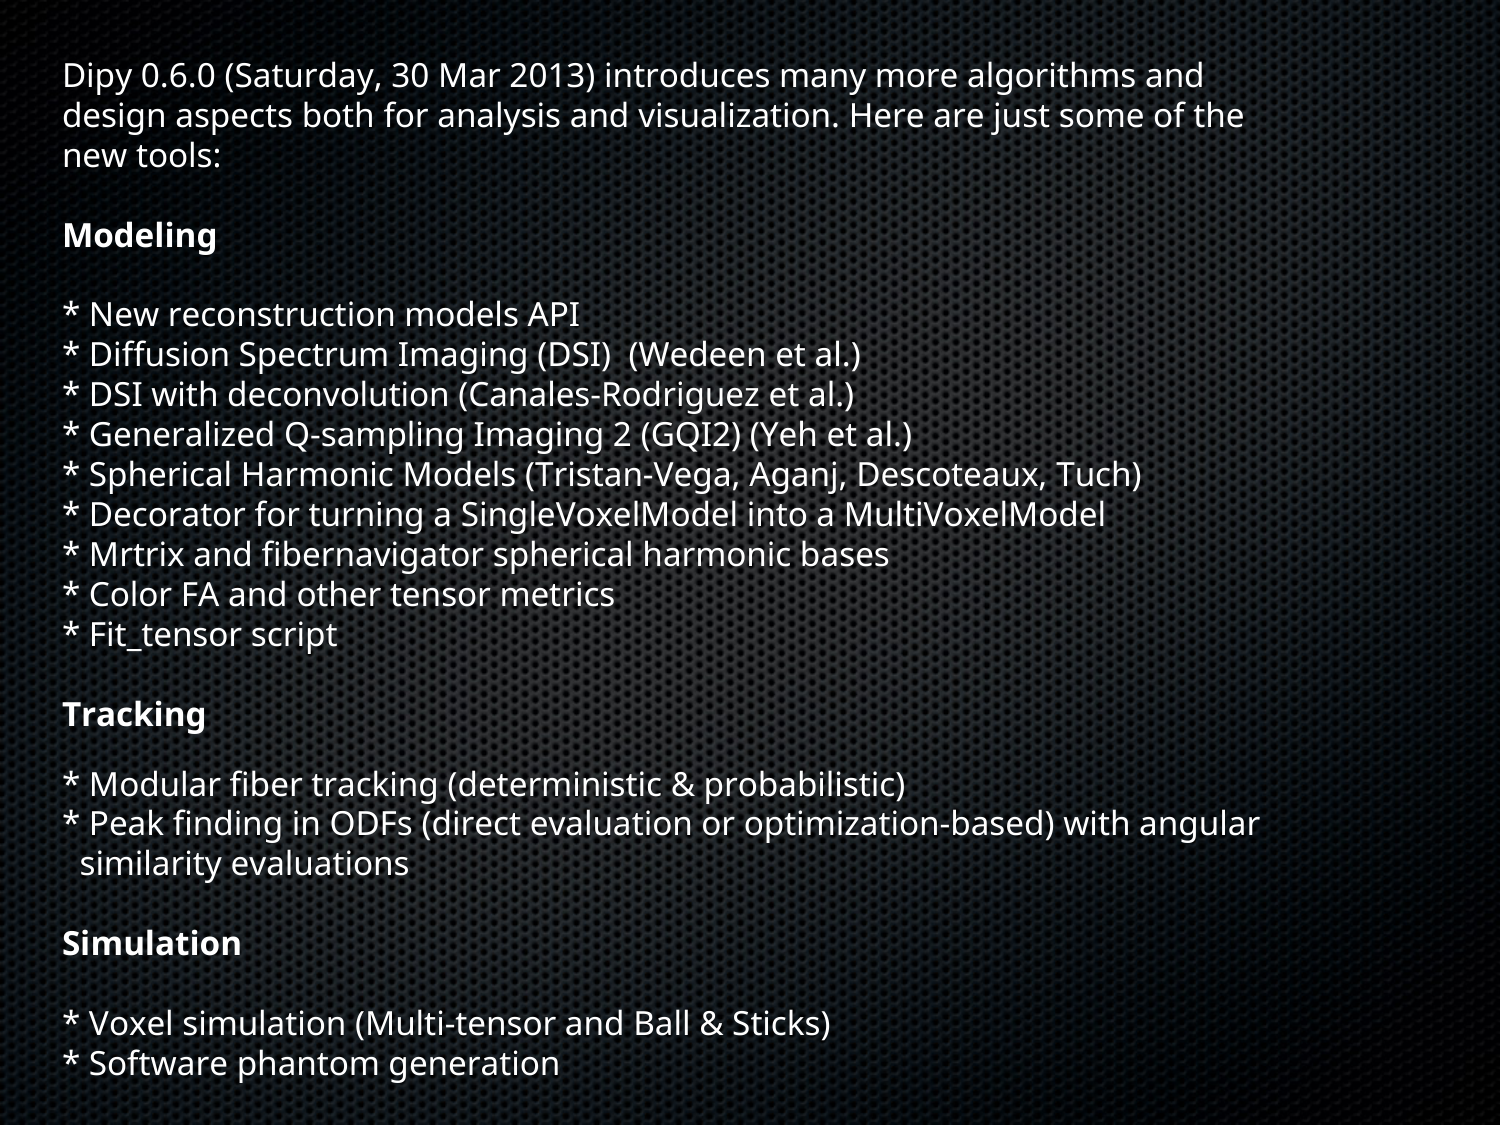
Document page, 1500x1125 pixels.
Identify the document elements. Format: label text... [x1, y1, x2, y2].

picture [0, 0, 1500, 1125]
text_box Dipy 0.6.0 (Saturday, 30 Mar 2013) introduces many more algorithms and design aspects both for analysis and visualization. Here are just some of the new tools: Modeling * New reconstruction models API * Diffusion Spectrum Imaging (DSI) (Wedeen et al.) * DSI with deconvolution (Canales-Rodriguez et al.) * Generalized Q-sampling Imaging 2 (GQI2) (Yeh et al.) * Spherical Harmonic Models (Tristan-Vega, Aganj, Descoteaux, Tuch) * Decorator for turning a SingleVoxelModel into a MultiVoxelModel * Mrtrix and fibernavigator spherical harmonic bases * Color FA and other tensor metrics * Fit_tensor script Tracking * Modular fiber tracking (deterministic & probabilistic) * Peak finding in ODFs (direct evaluation or optimization-based) with angular similarity evaluations Simulation * Voxel simulation (Multi-tensor and Ball & Sticks) * Software phantom generation [47, 46, 1360, 1125]
